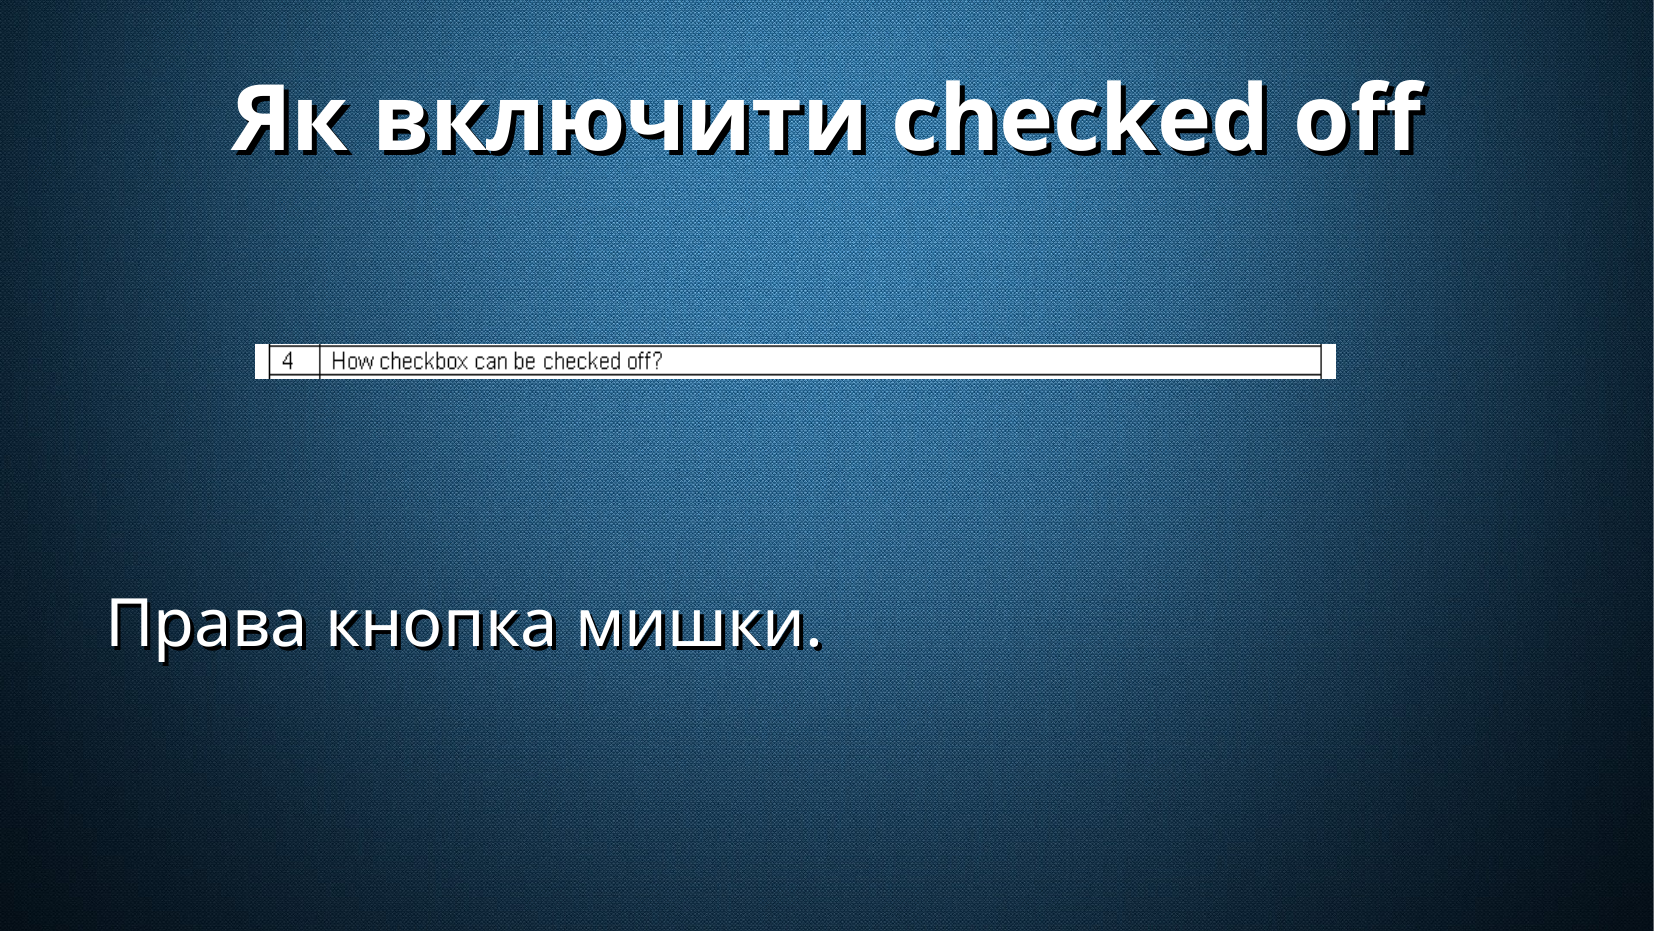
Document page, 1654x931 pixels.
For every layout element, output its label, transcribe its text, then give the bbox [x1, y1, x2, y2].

picture [0, 0, 1654, 931]
subtitle Права кнопка мишки. [105, 480, 1616, 765]
title Як включити checked off [82, 37, 1571, 193]
